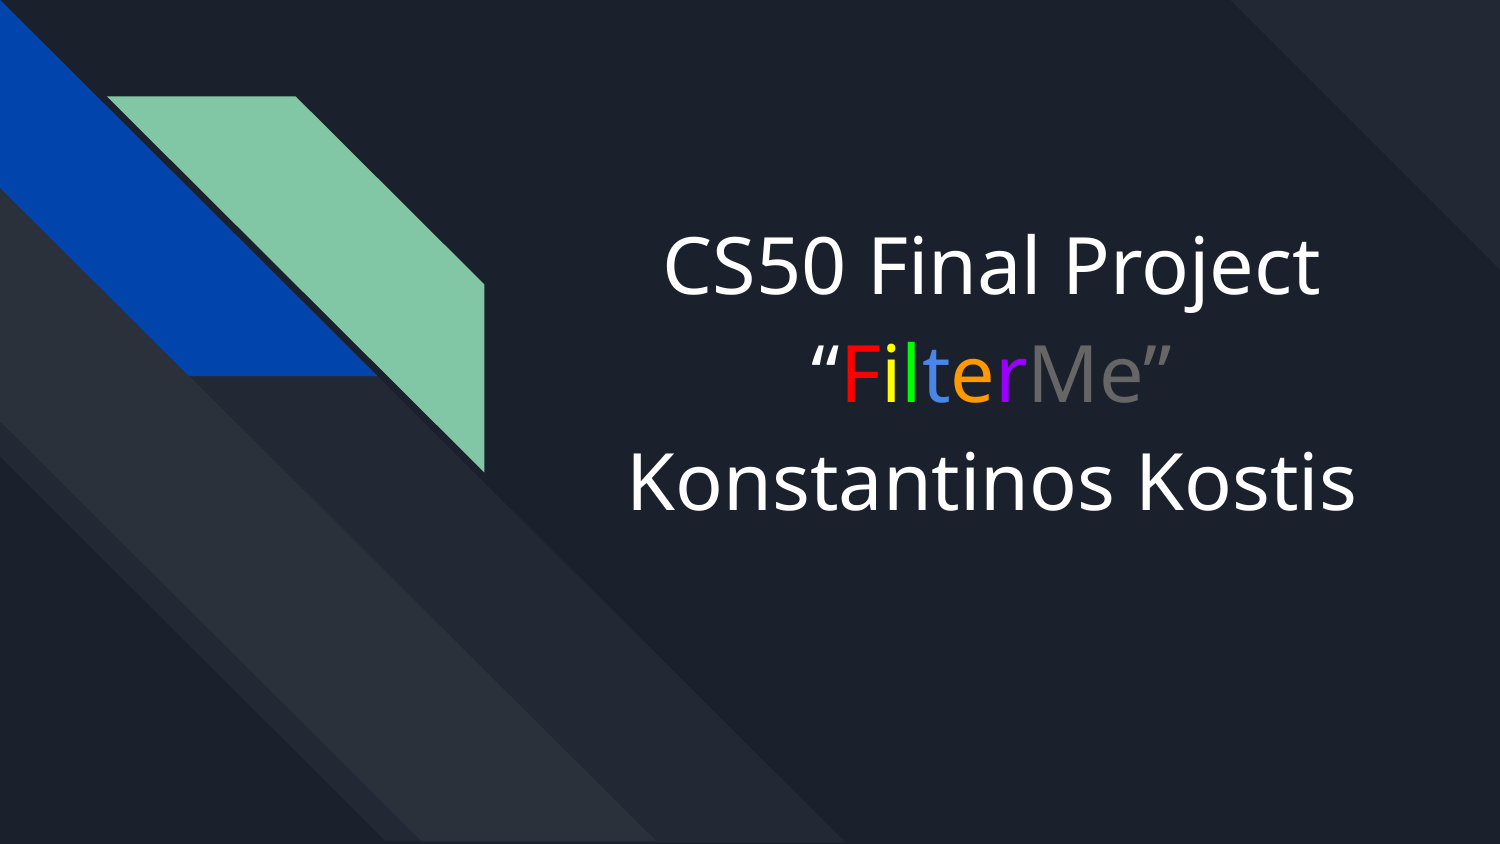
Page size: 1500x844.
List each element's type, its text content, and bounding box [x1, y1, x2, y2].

title CS50 Final Project “FilterMe” Konstantinos Kostis [580, 195, 1404, 552]
